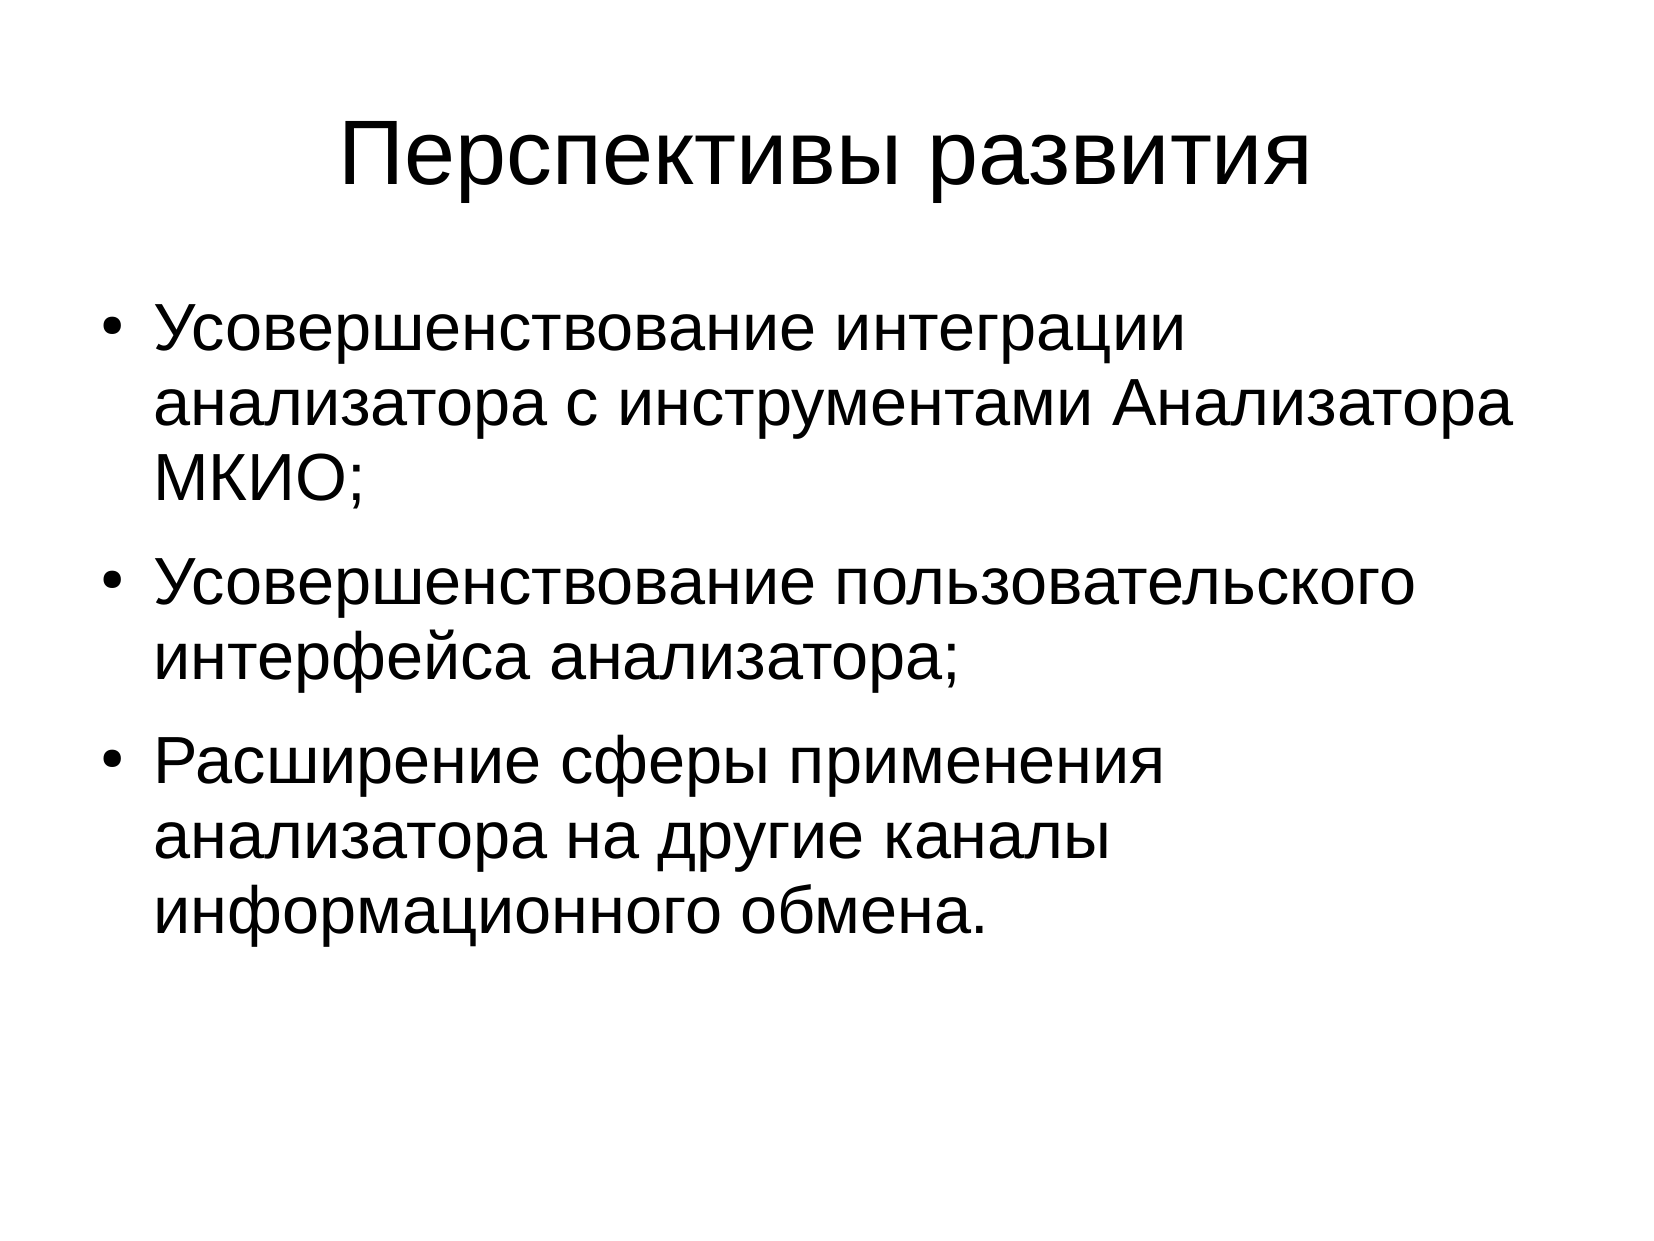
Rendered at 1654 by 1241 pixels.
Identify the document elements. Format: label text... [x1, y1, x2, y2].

list Усовершенствование интеграции анализатора с инструментами Анализатора МКИО; Усовершенствование пользовательского интерфейса анализатора; Расширение сферы применения анализатора на другие каналы информационного обмена. [82, 290, 1571, 1010]
title Перспективы развития [82, 49, 1571, 257]
